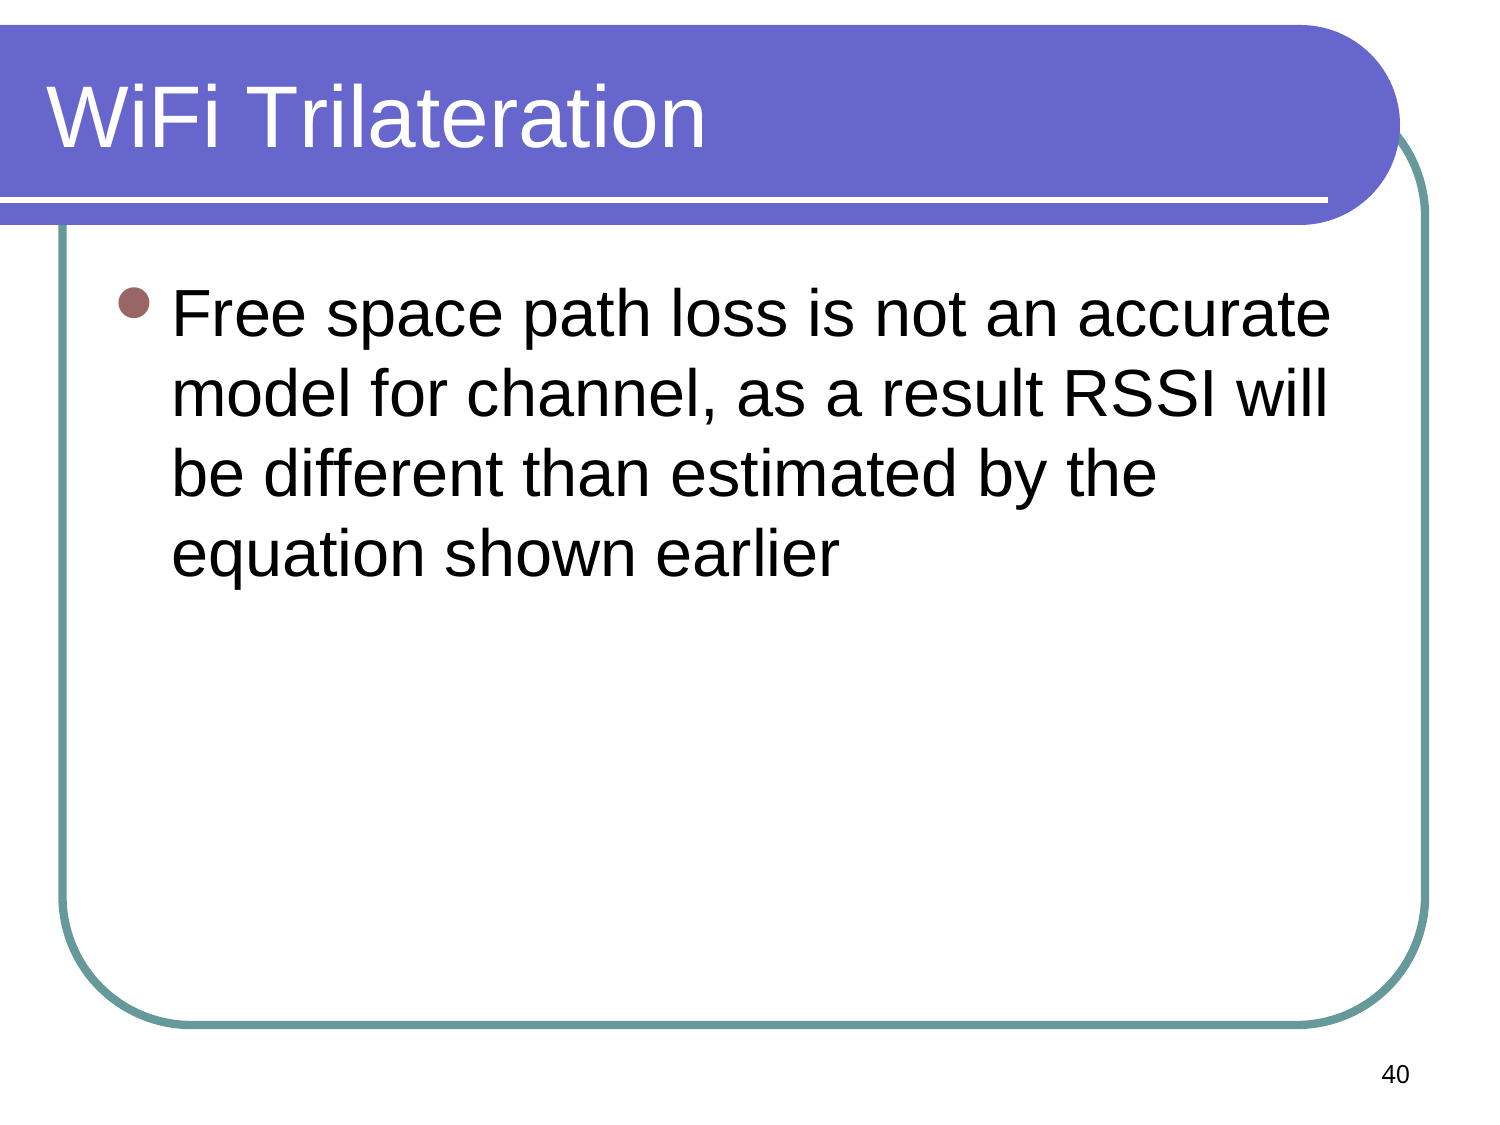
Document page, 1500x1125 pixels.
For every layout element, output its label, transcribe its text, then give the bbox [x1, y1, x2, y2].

list Free space path loss is not an accurate model for channel, as a result RSSI will be different than estimated by the equation shown earlier [99, 262, 1401, 988]
text_box <number> [1074, 1025, 1426, 1101]
title WiFi Trilateration [31, 37, 1347, 188]
